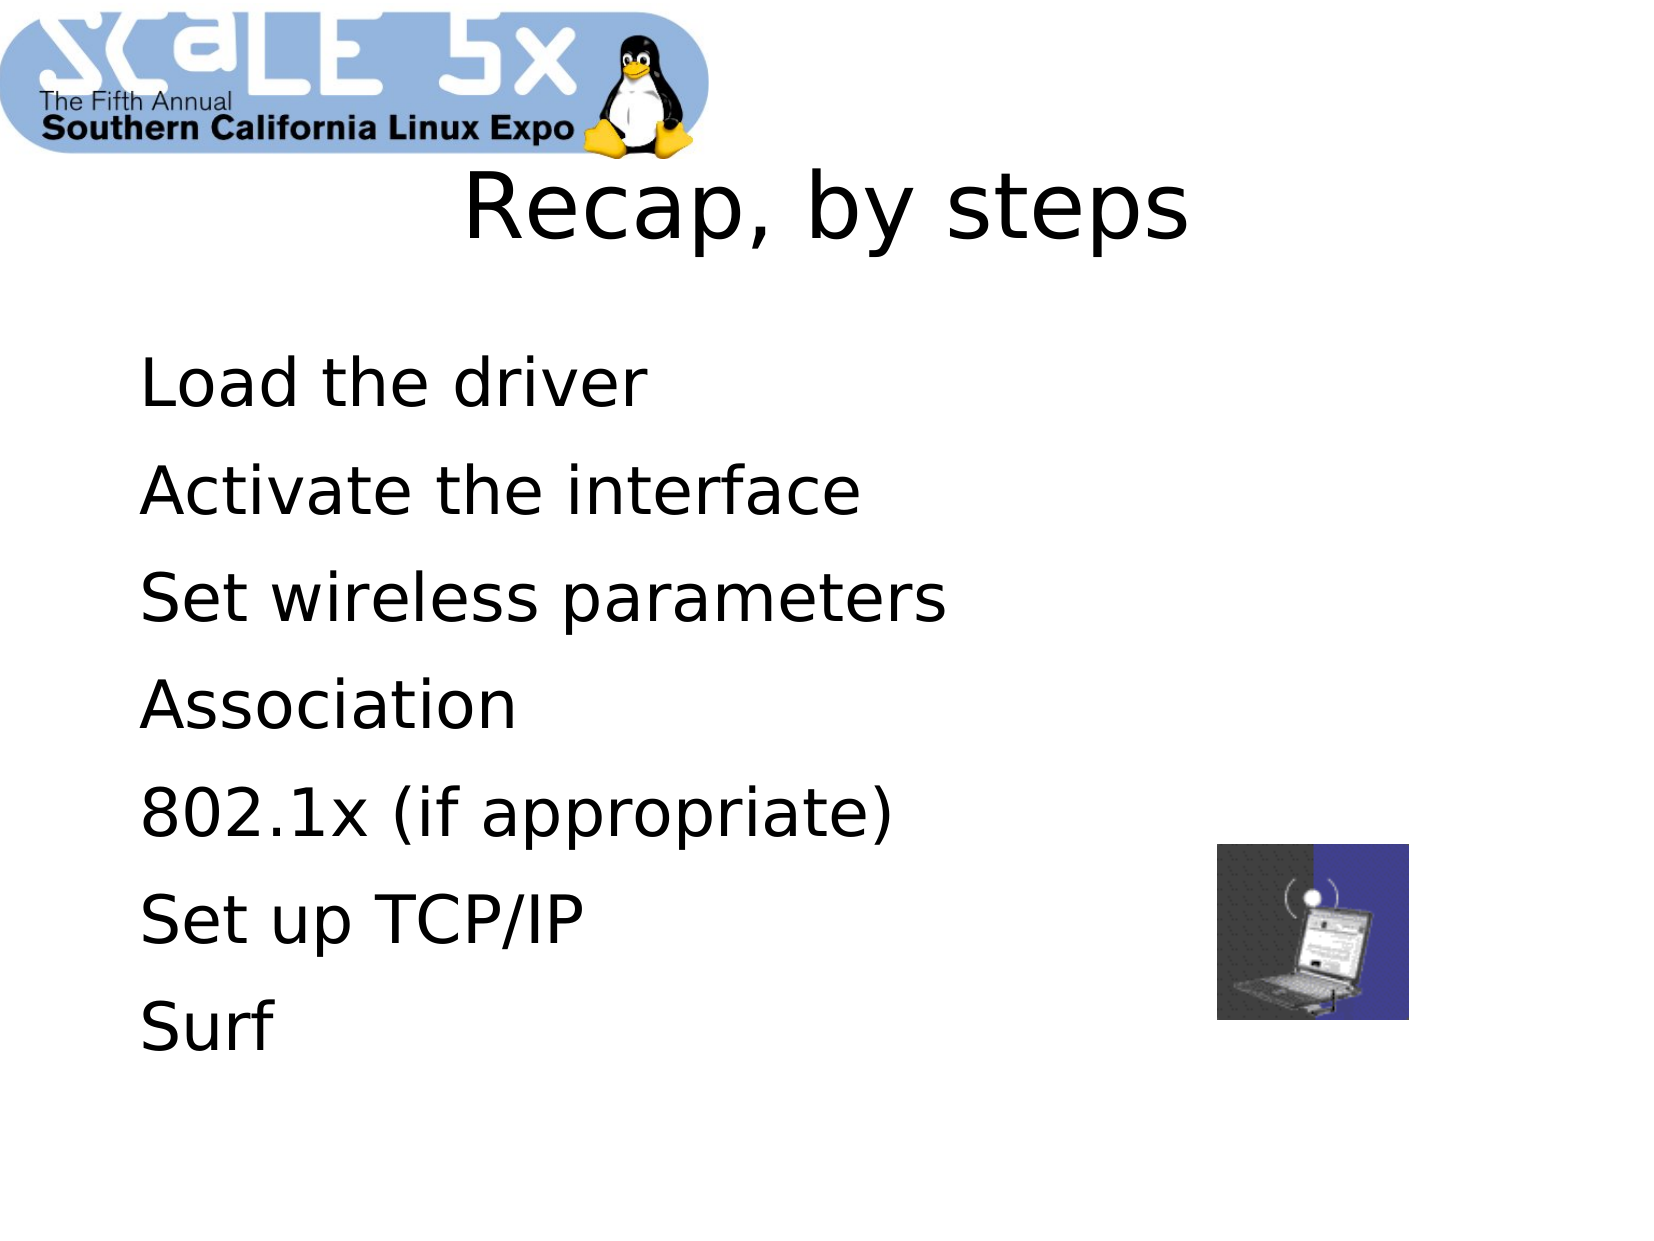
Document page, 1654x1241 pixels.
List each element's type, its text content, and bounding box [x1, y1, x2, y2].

list Load the driver Activate the interface Set wireless parameters Association 802.1x (if appropriate) Set up TCP/IP Surf [121, 344, 1533, 1127]
picture [1217, 844, 1409, 1020]
picture [0, 3, 709, 159]
title Recap, by steps [121, 102, 1533, 311]
